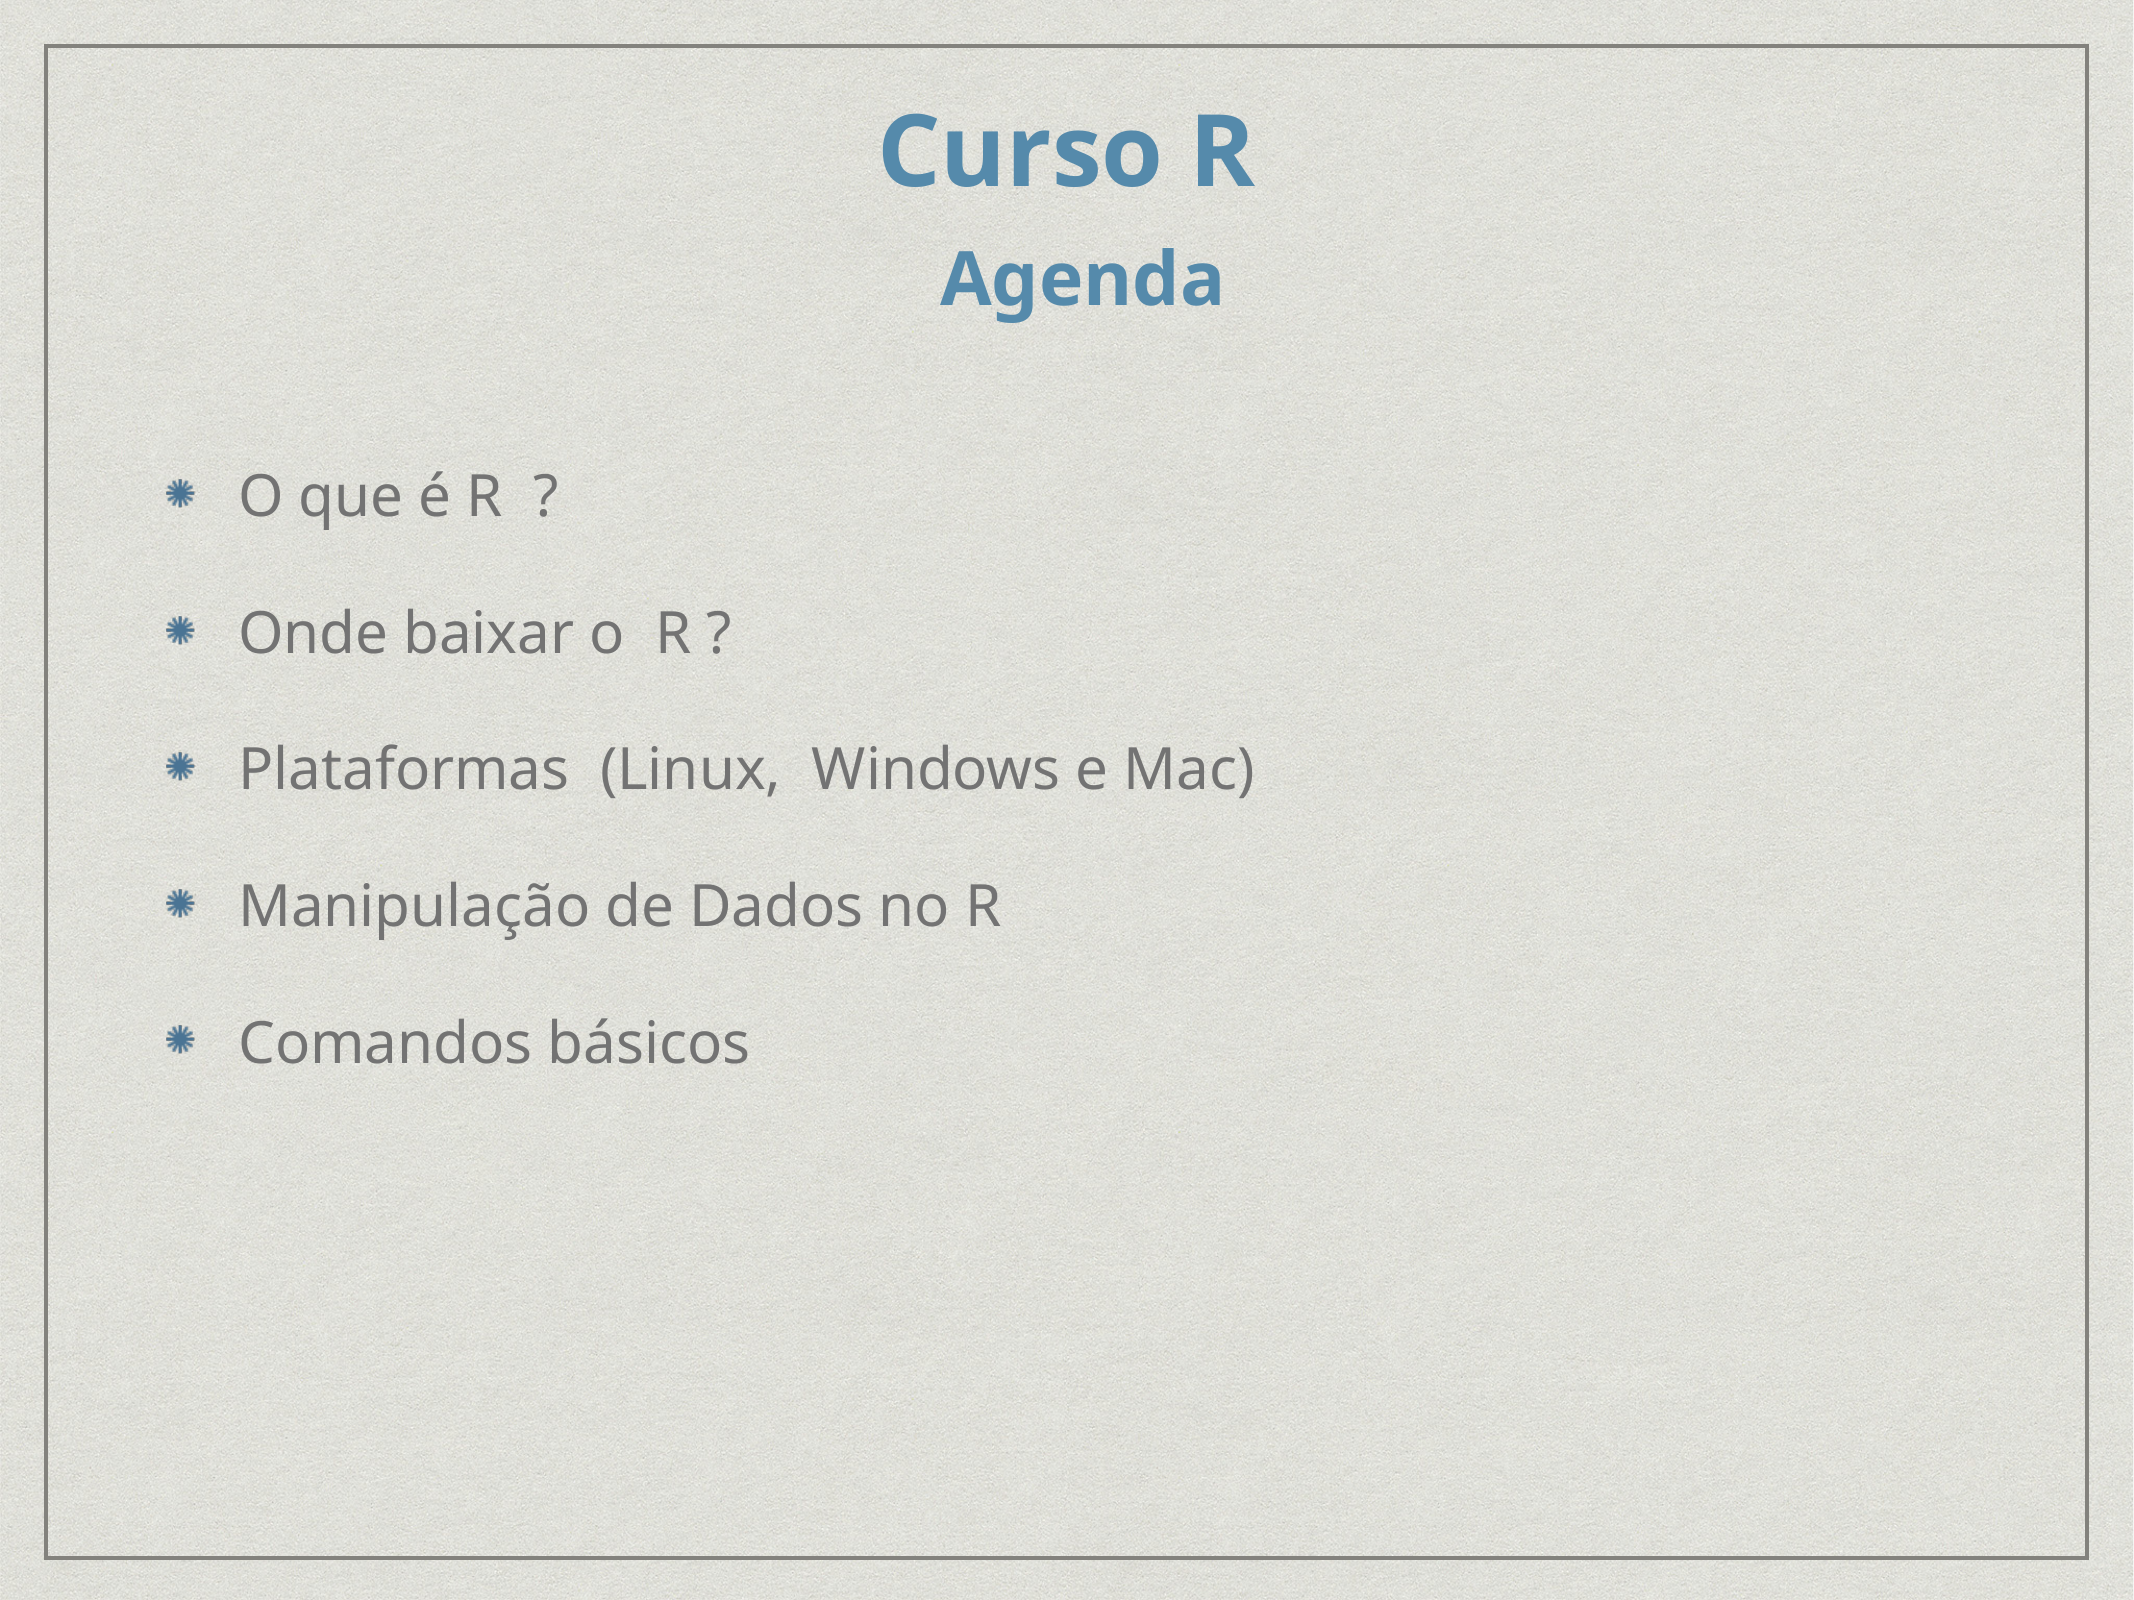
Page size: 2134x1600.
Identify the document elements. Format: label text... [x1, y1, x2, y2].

picture [0, 0, 2134, 1600]
text_box Agenda [925, 217, 1322, 344]
list O que é R ? Onde baixar o R ? Plataformas (Linux, Windows e Mac) Manipulação de Dados no R Comandos básicos [165, 533, 1957, 1471]
title Curso R [170, 34, 1963, 378]
